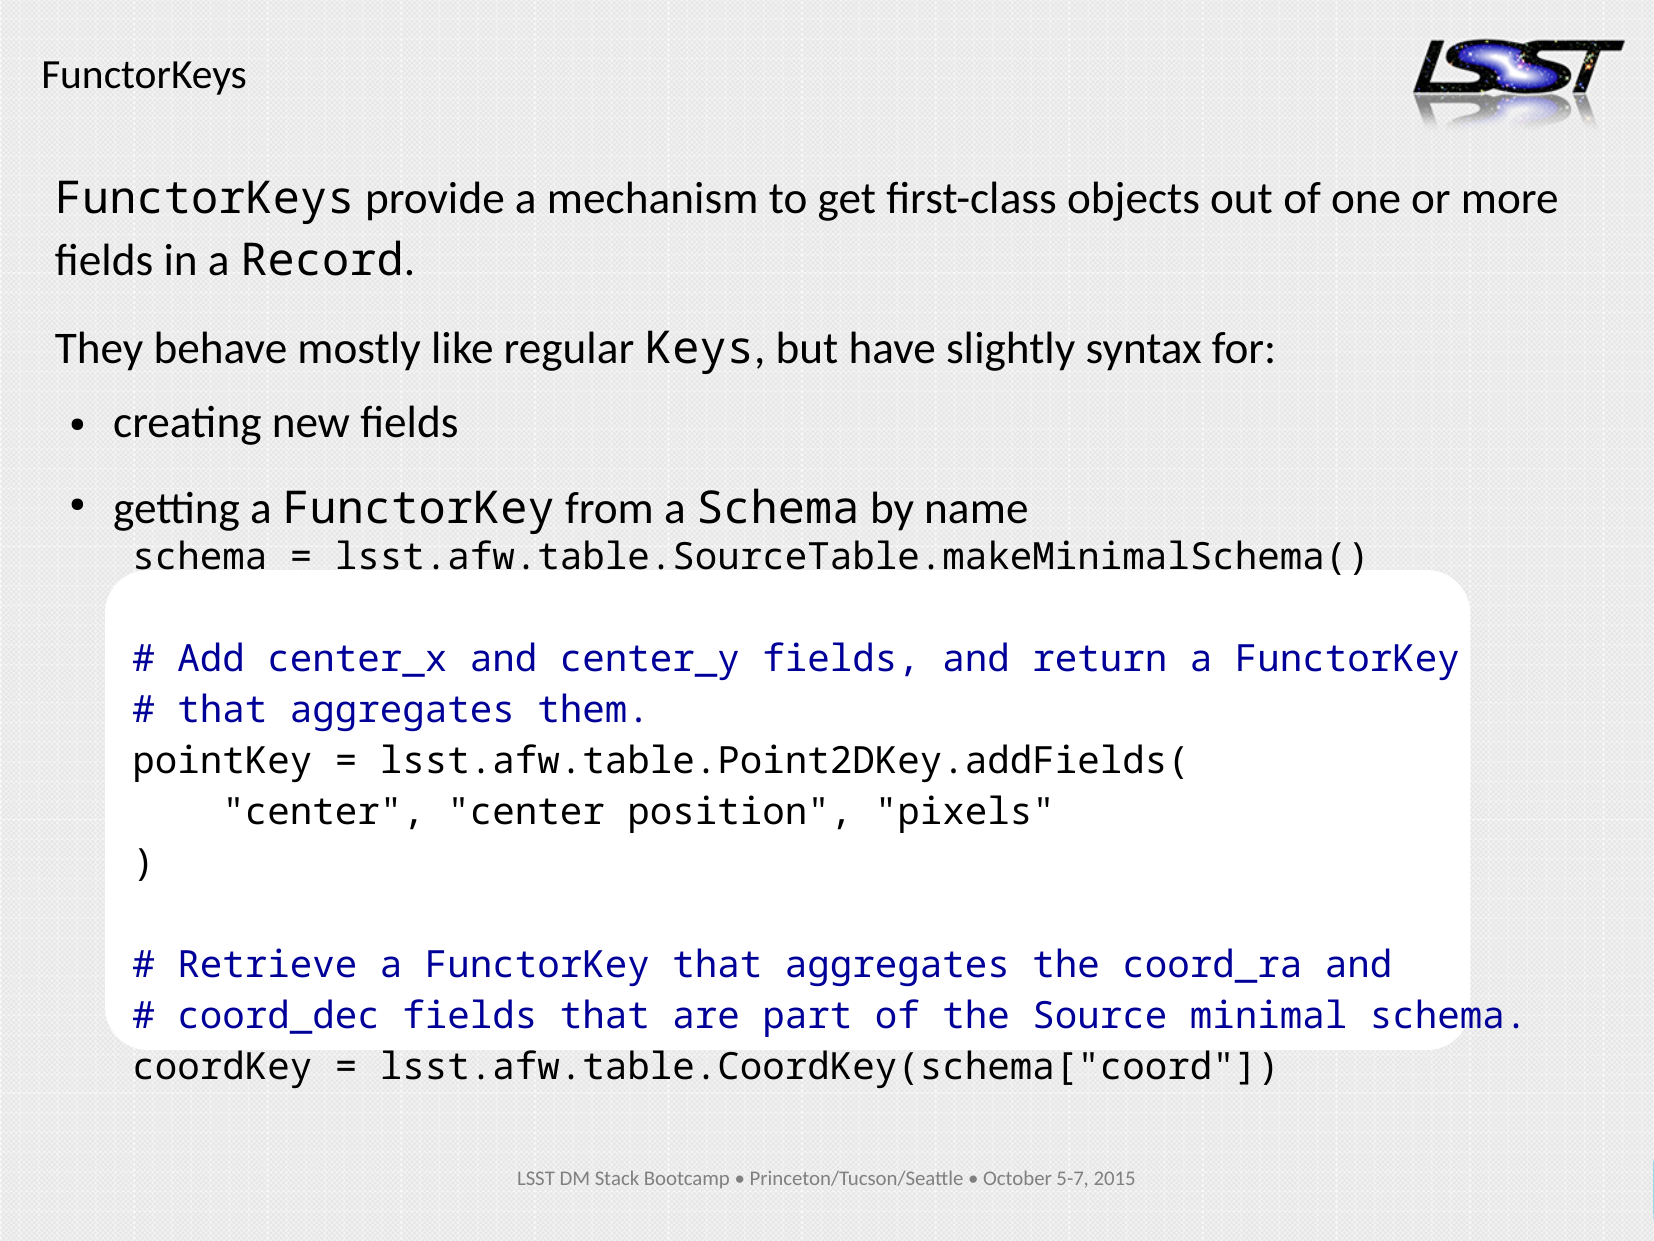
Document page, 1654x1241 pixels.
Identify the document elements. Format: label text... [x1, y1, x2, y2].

list FunctorKeys provide a mechanism to get first-class objects out of one or more fields in a Record. They behave mostly like regular Keys, but have slightly syntax for: creating new fields getting a FunctorKey from a Schema by name [55, 165, 1599, 541]
picture [0, 0, 1654, 1241]
title FunctorKeys [41, 27, 1161, 129]
text_box schema = lsst.afw.table.SourceTable.makeMinimalSchema() # Add center_x and center_y fields, and return a FunctorKey # that aggregates them. pointKey = lsst.afw.table.Point2DKey.addFields( "center", "center position", "pixels" ) # Retrieve a FunctorKey that aggregates the coord_ra and # coord_dec fields that are part of the Source minimal schema. coordKey = lsst.afw.table.CoordKey(schema["coord"]) [105, 570, 1471, 1051]
